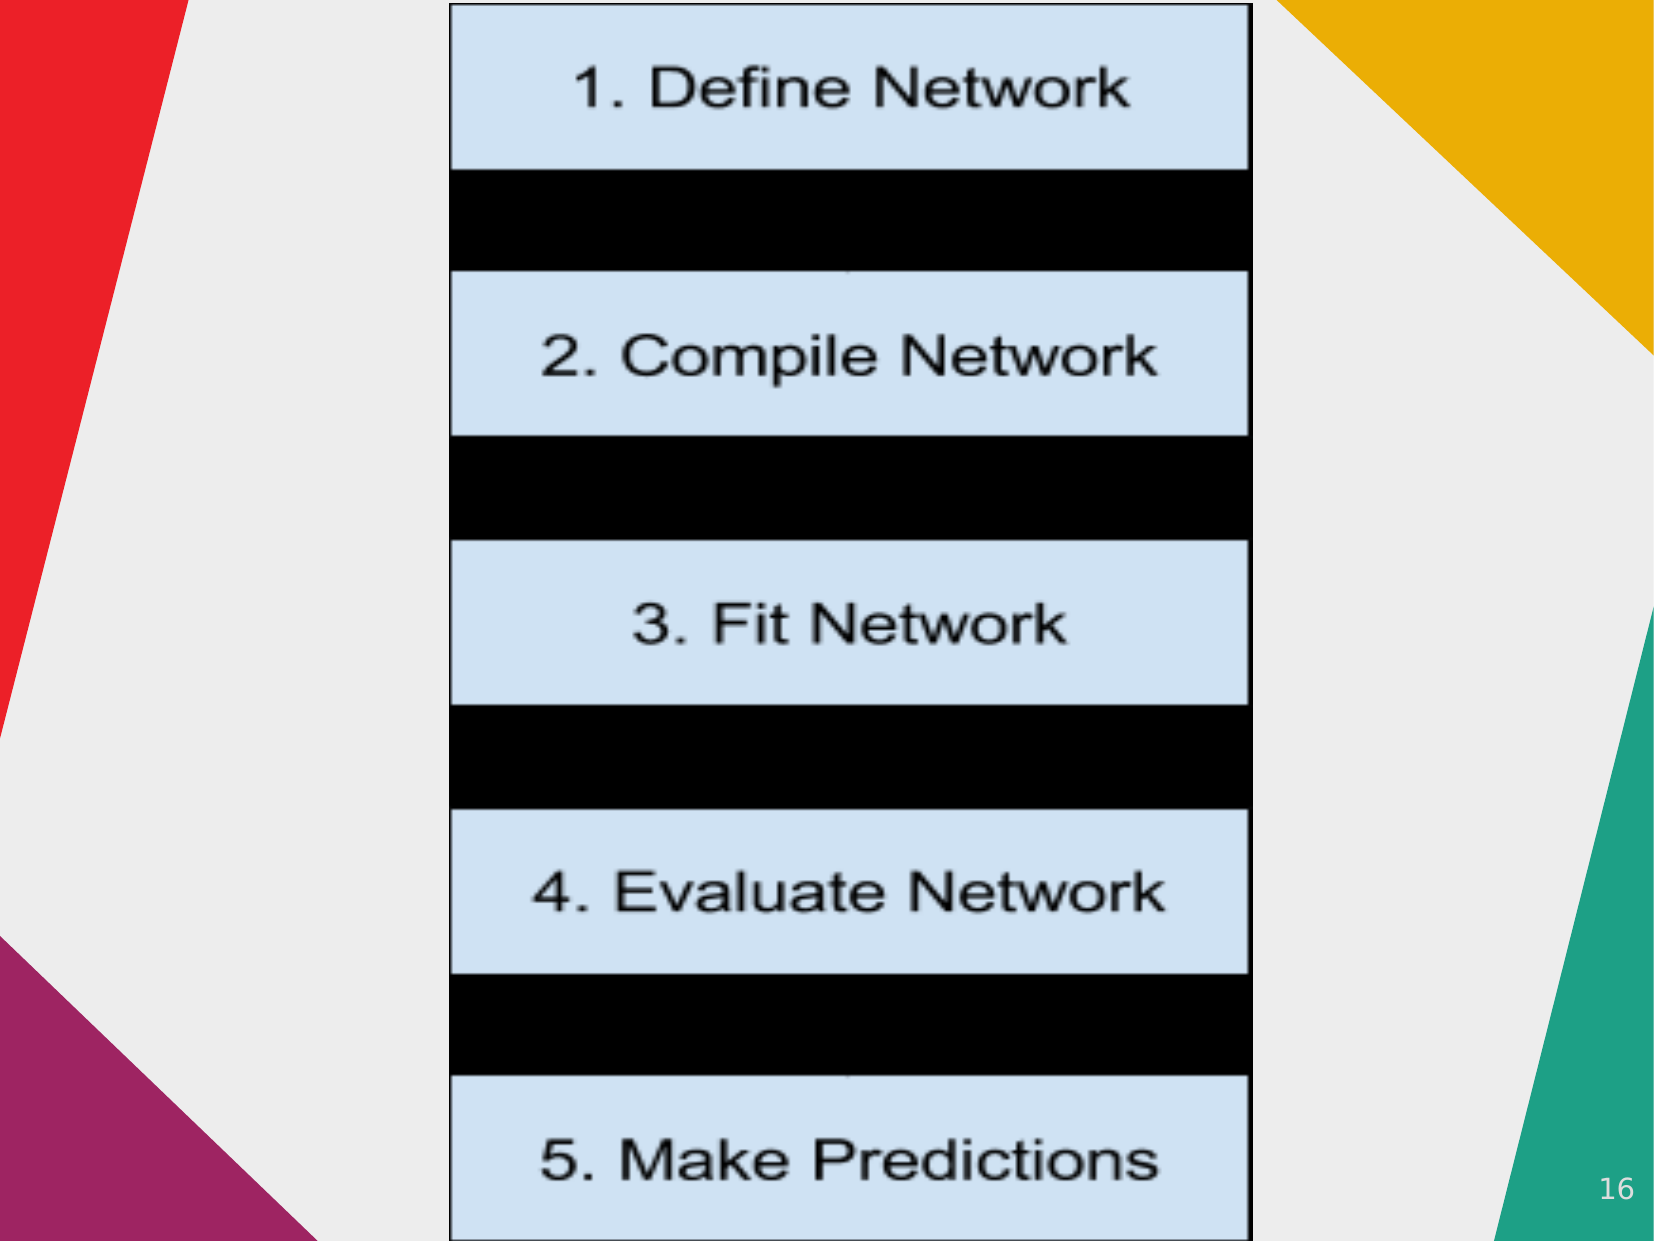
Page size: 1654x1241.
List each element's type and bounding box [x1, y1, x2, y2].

picture [449, 3, 1253, 1241]
